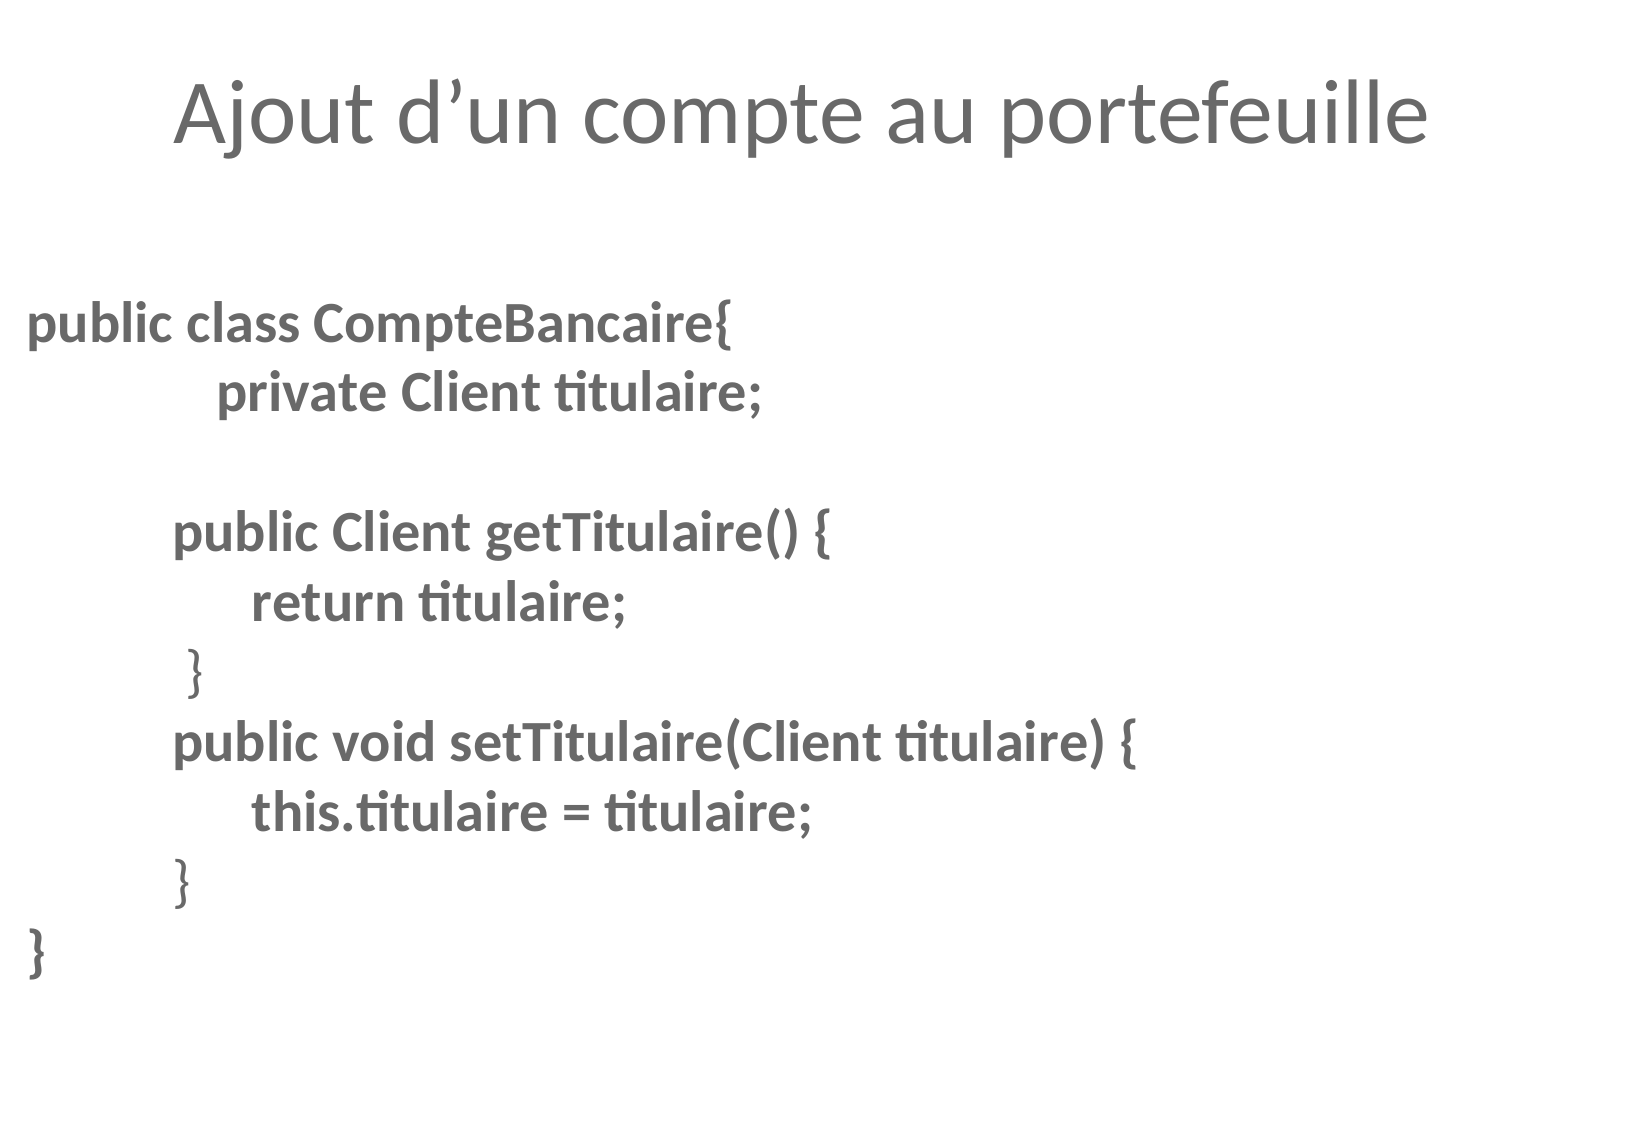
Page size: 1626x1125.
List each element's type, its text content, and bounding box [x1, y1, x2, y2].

title Ajout d’un compte au portefeuille [0, 13, 1626, 202]
